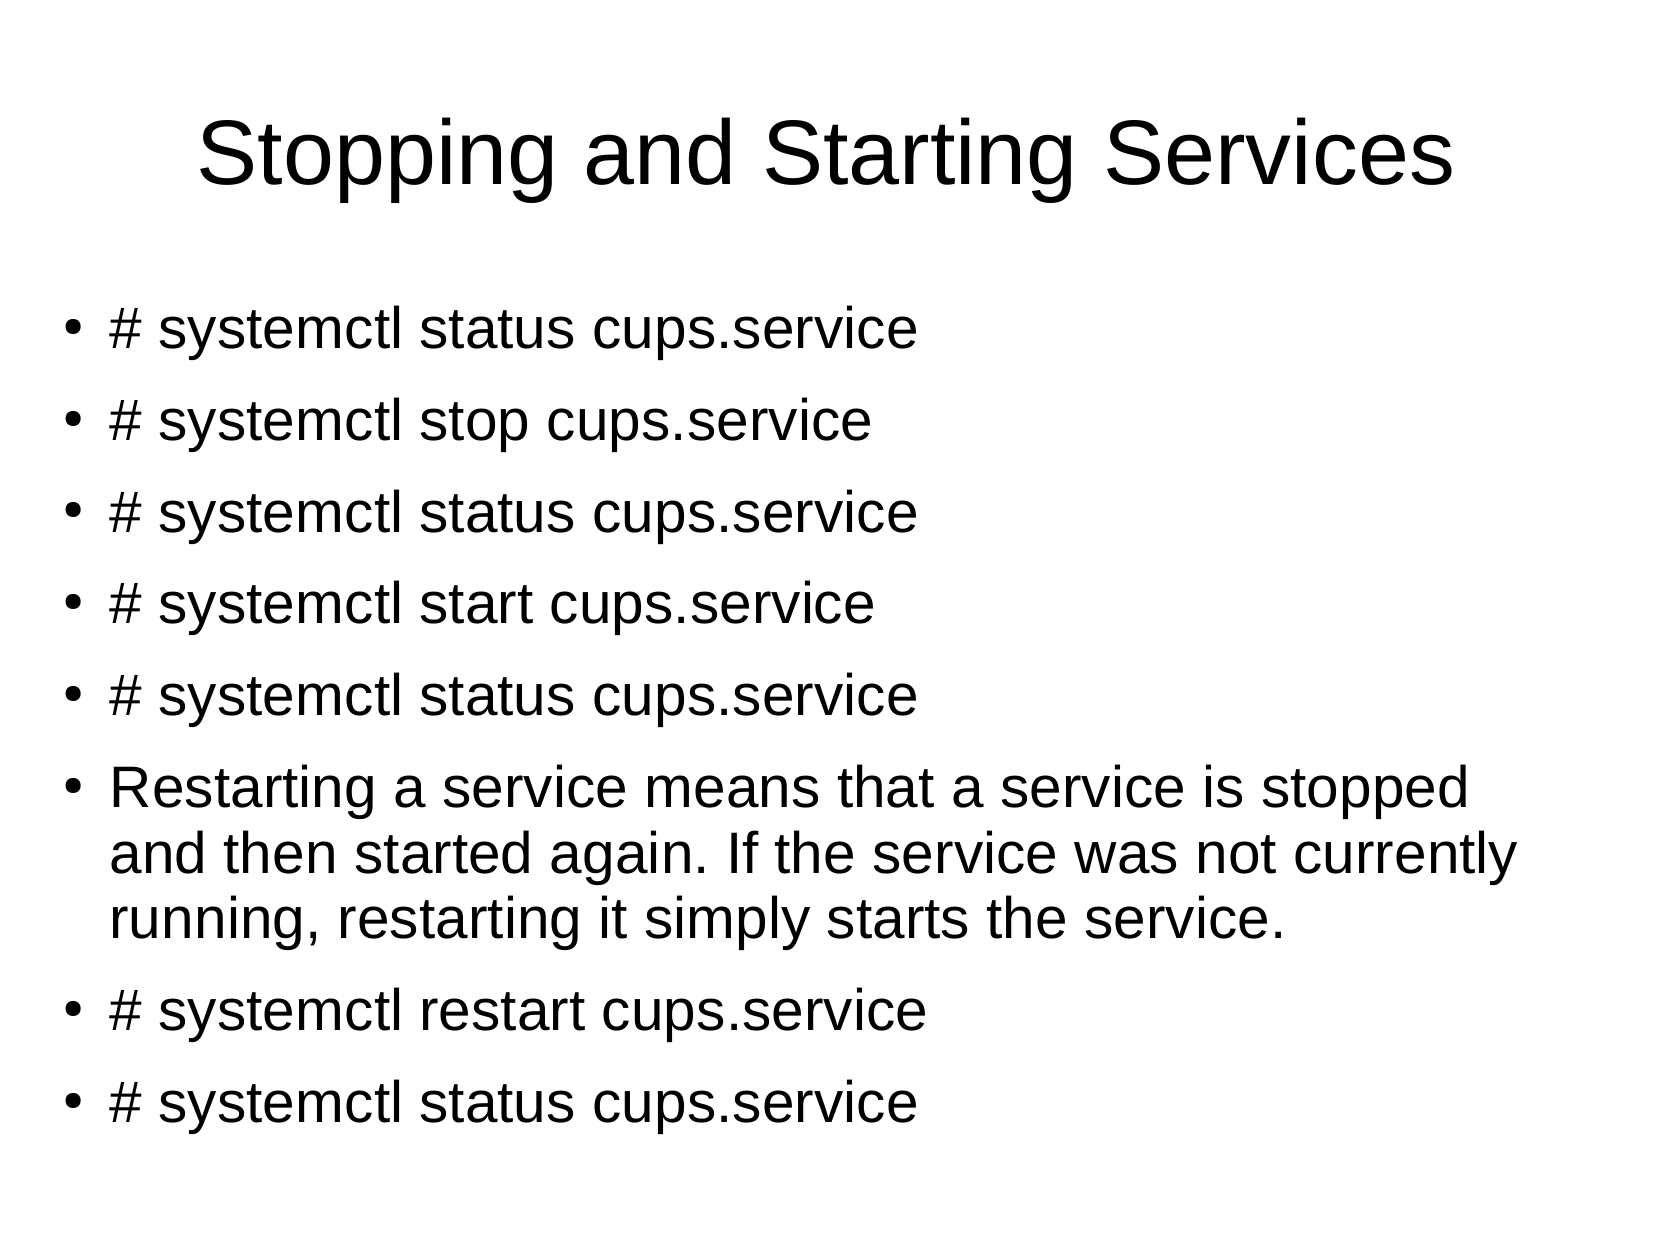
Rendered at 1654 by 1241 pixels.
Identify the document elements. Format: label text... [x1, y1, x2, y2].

list # systemctl status cups.service # systemctl stop cups.service # systemctl status cups.service # systemctl start cups.service # systemctl status cups.service Restarting a service means that a service is stopped and then started again. If the service was not currently running, restarting it simply starts the service. # systemctl restart cups.service # systemctl status cups.service [47, 295, 1536, 1158]
title Stopping and Starting Services [82, 49, 1571, 257]
